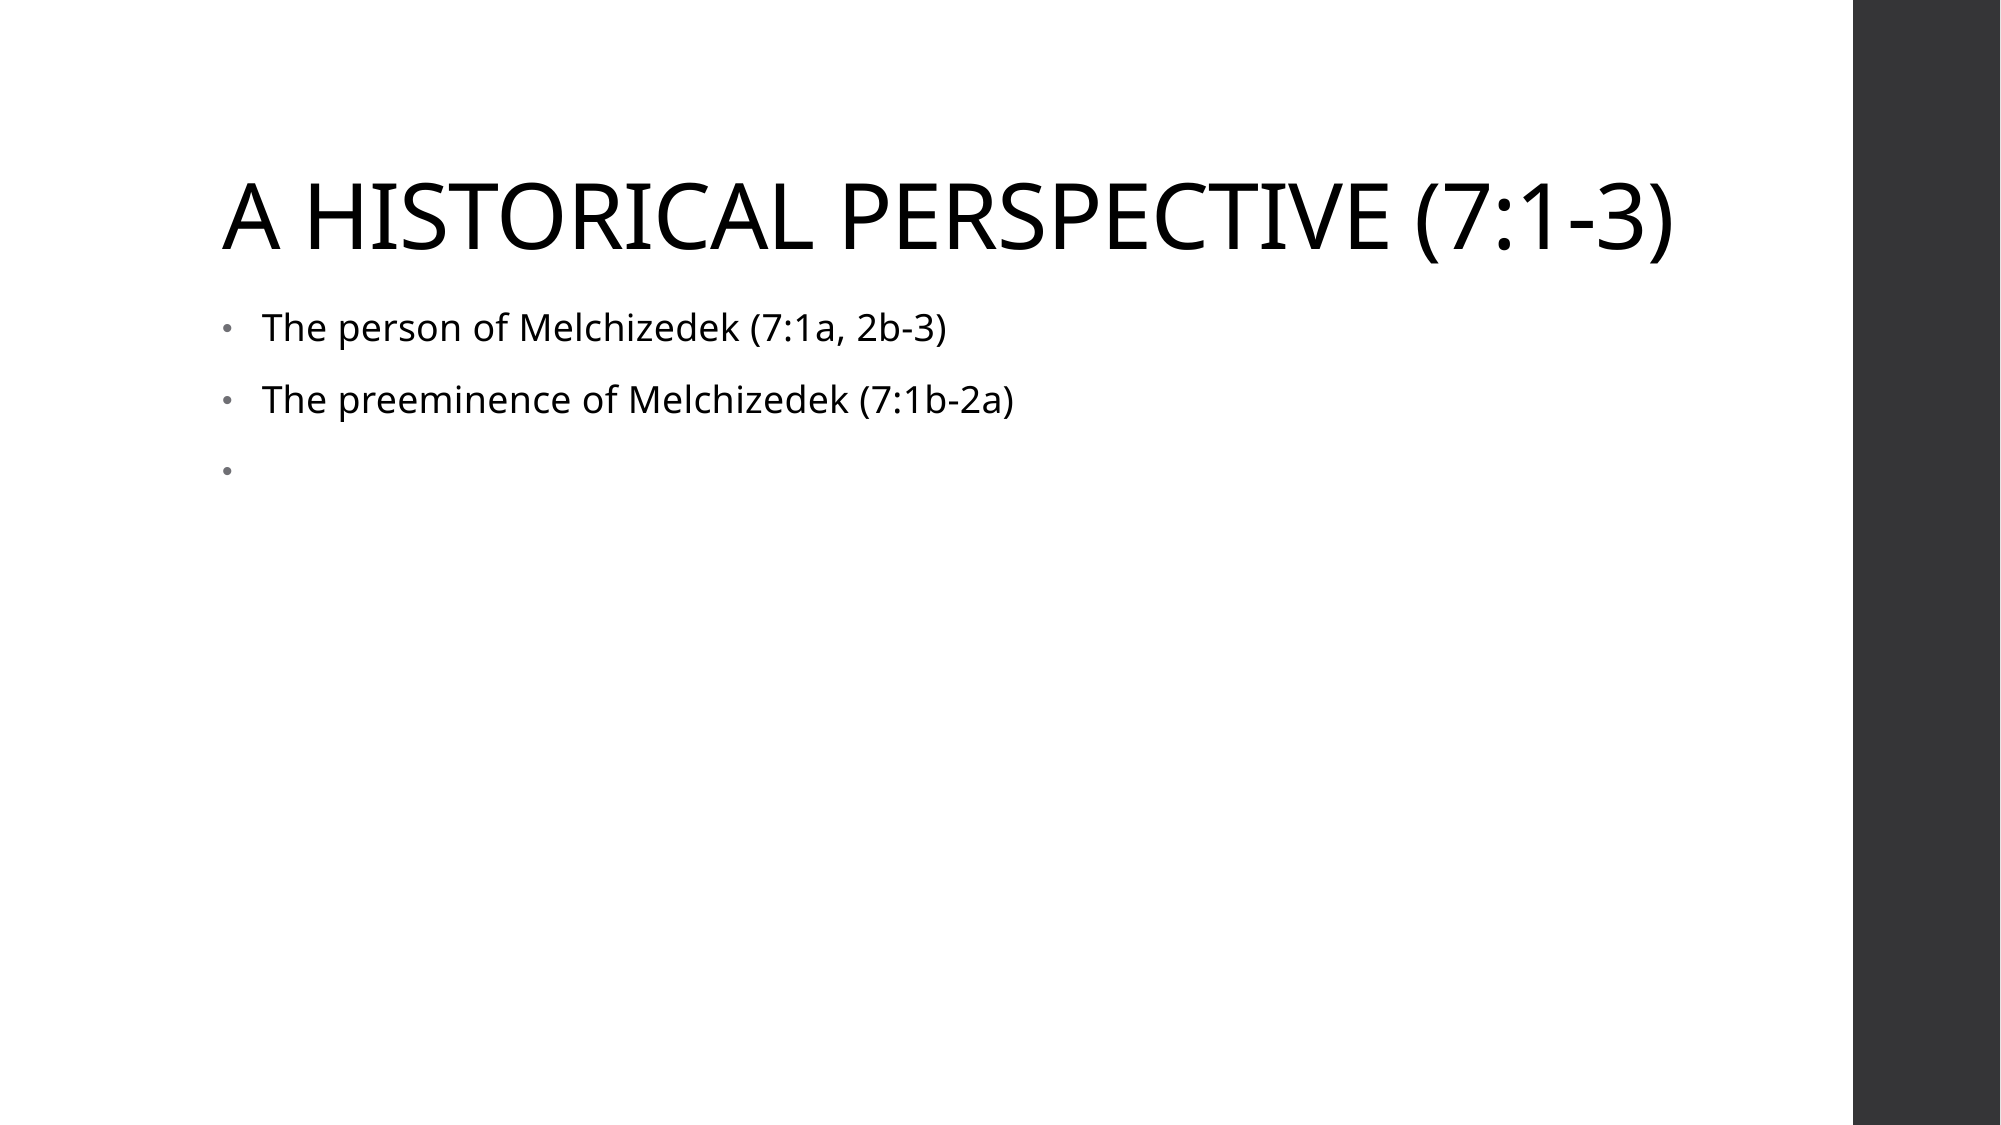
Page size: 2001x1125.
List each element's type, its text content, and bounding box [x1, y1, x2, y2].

title A HISTORICAL PERSPECTIVE (7:1-3) [206, 60, 1797, 278]
list The person of Melchizedek (7:1a, 2b-3) The preeminence of Melchizedek (7:1b-2a) [206, 299, 1617, 1014]
